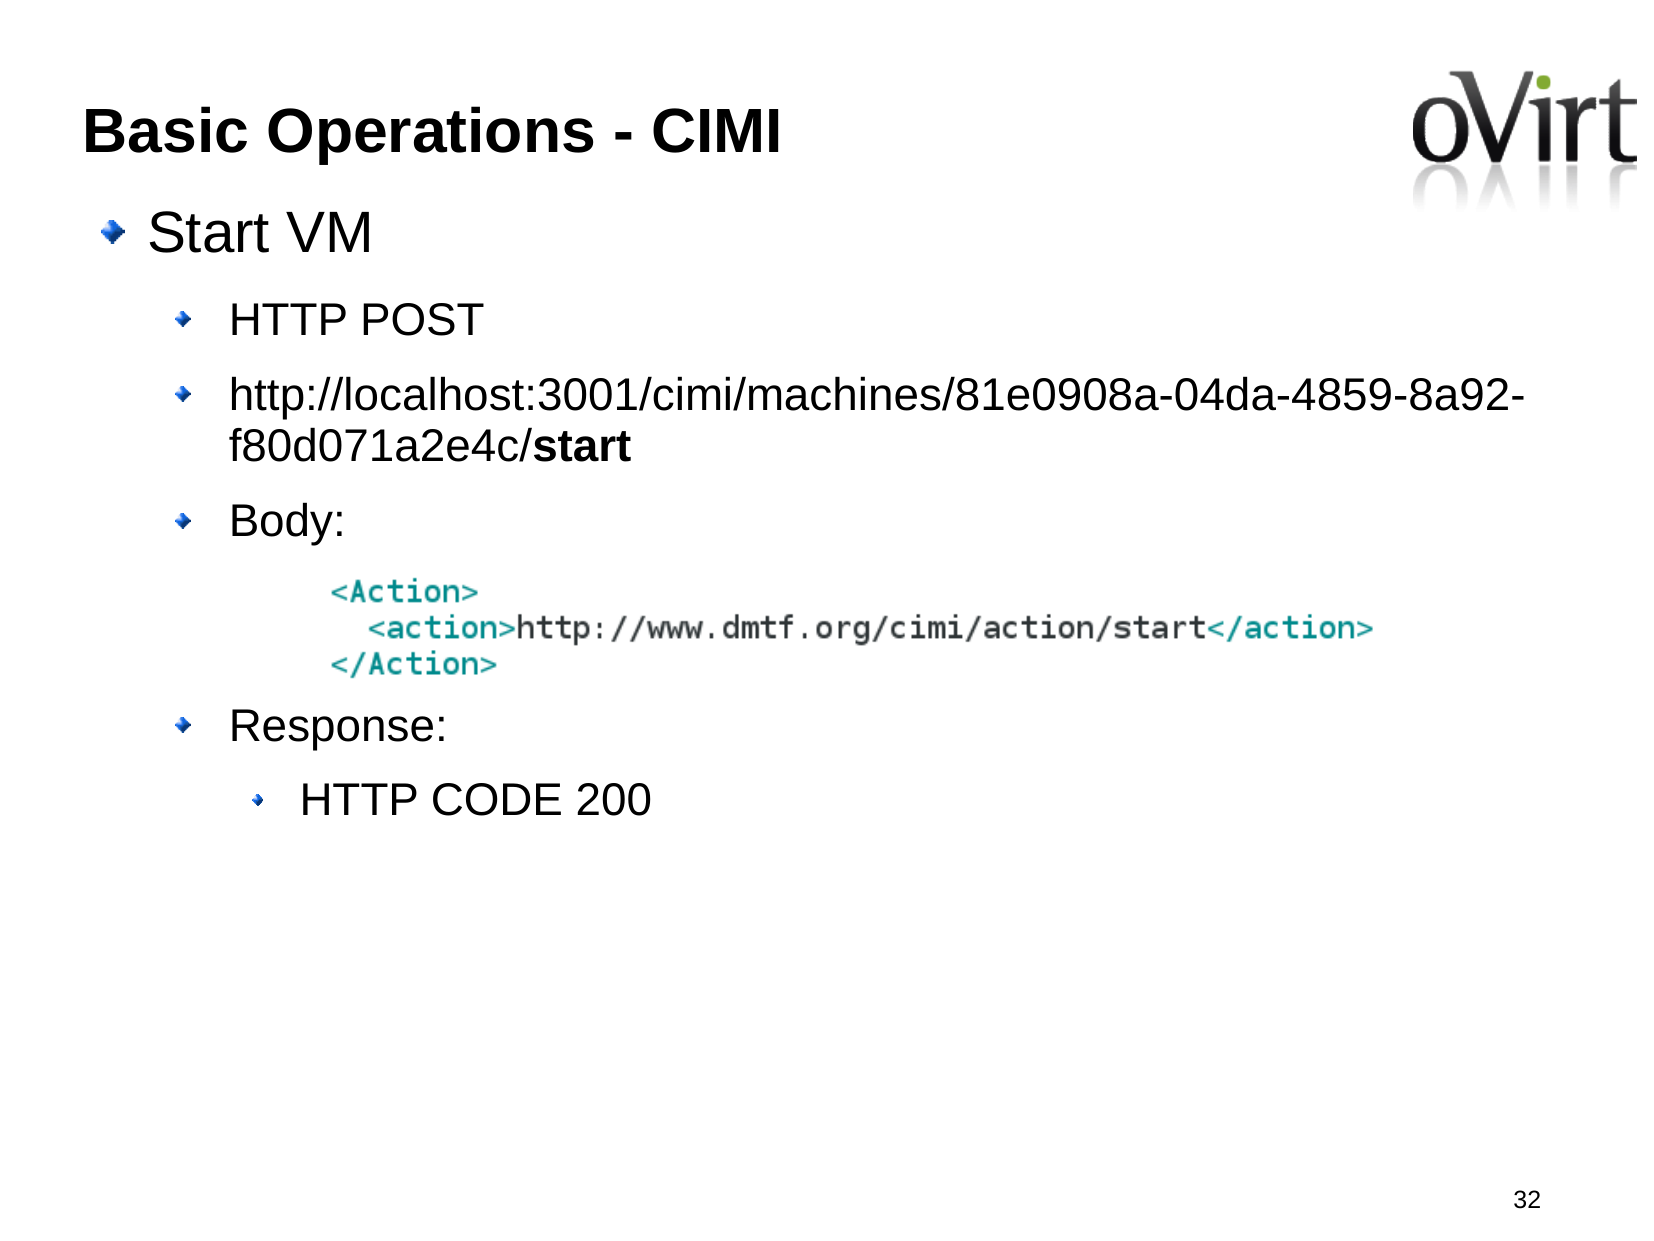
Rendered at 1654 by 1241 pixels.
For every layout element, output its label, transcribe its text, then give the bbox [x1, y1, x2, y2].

title Basic Operations - CIMI [82, 37, 1303, 226]
picture [327, 575, 1378, 680]
picture [1413, 63, 1637, 212]
list Start VM HTTP POST http://localhost:3001/cimi/machines/81e0908a-04da-4859-8a92-f80d071a2e4c/start Body: Response: HTTP CODE 200 [86, 199, 1576, 993]
